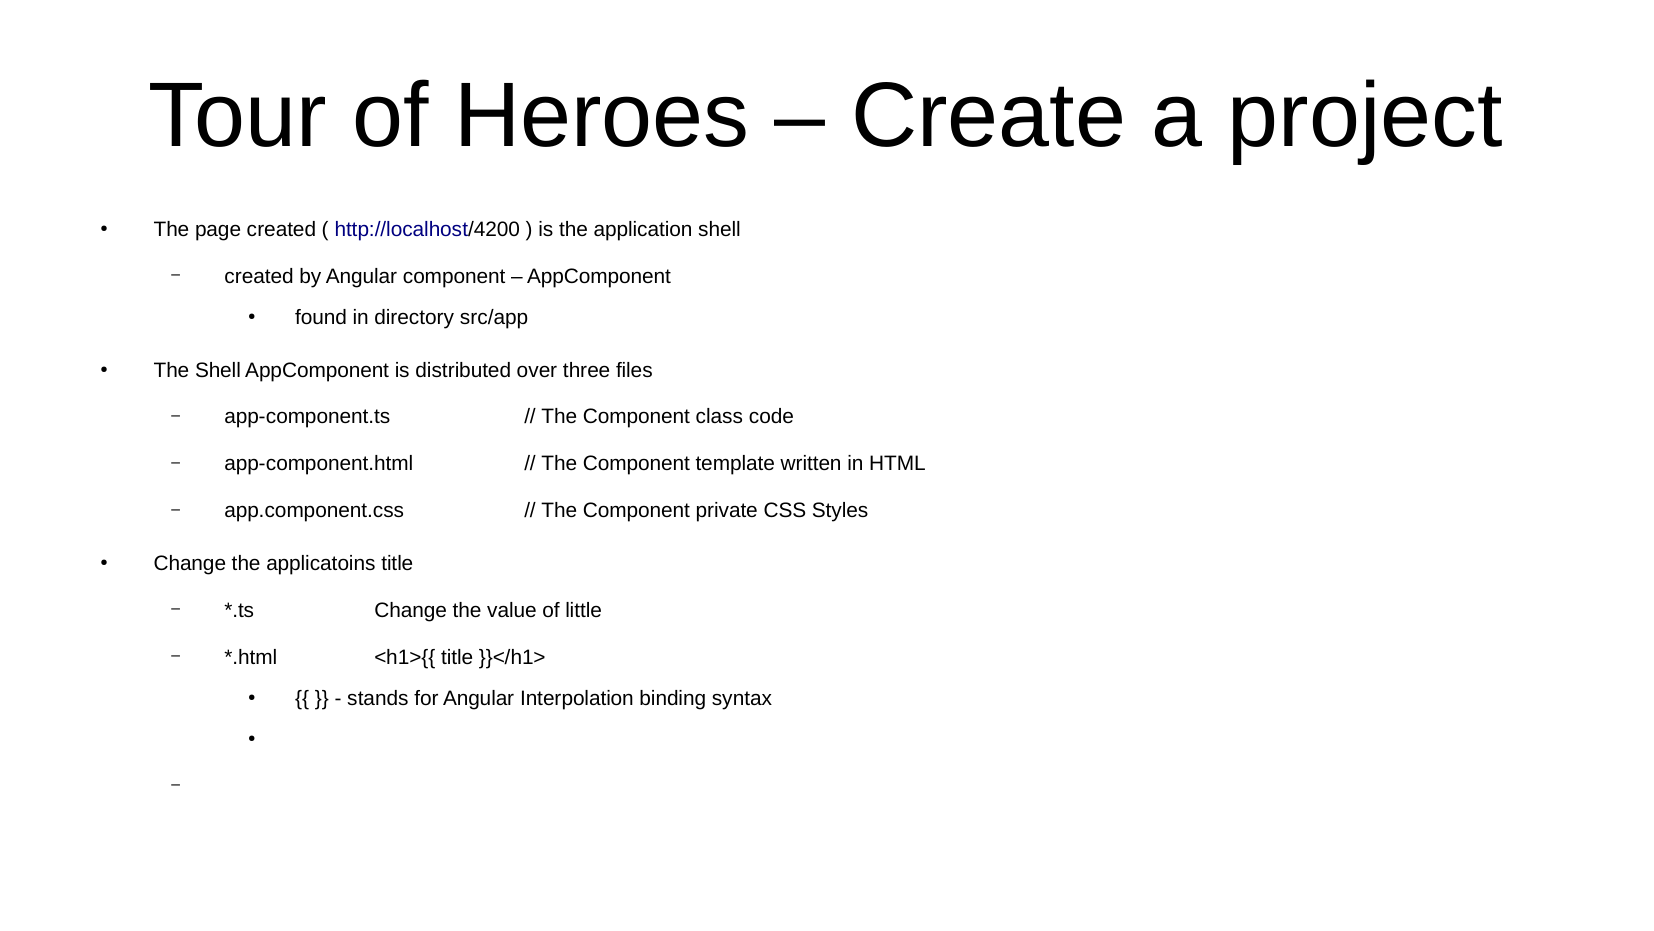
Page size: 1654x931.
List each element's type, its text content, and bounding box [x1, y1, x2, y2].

list The page created ( http://localhost/4200 ) is the application shell created by Angular component – AppComponent found in directory src/app The Shell AppComponent is distributed over three files app-component.ts // The Component class code app-component.html // The Component template written in HTML app.component.css // The Component private CSS Styles Change the applicatoins title *.ts Change the value of little *.html <h1>{{ title }}</h1> {{ }} - stands for Angular Interpolation binding syntax [82, 217, 1606, 886]
title Tour of Heroes – Create a project [82, 37, 1571, 193]
